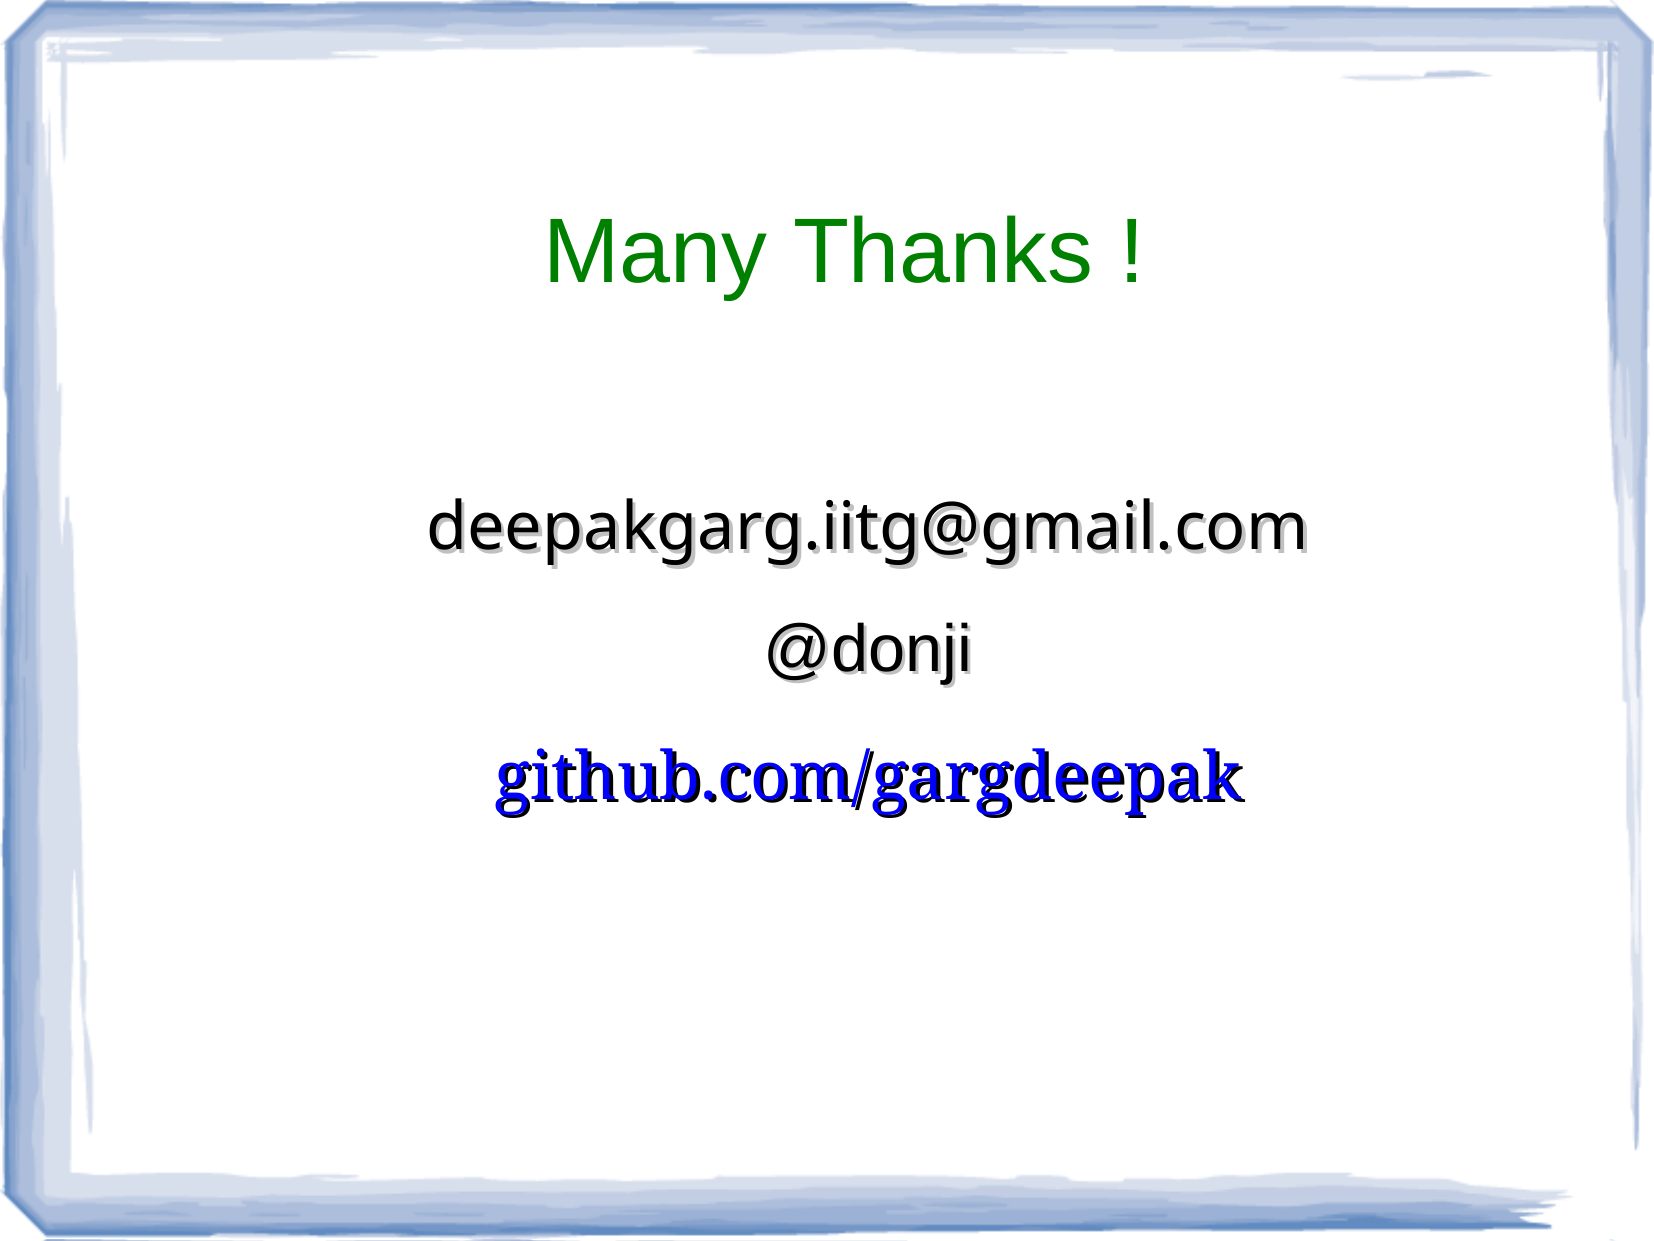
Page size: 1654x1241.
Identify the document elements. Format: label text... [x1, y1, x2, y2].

title Many Thanks ! [236, 147, 1453, 355]
picture [0, 0, 1654, 1241]
text_box deepakgarg.iitg@gmail.com @donji github.com/gargdeepak [224, 471, 1371, 945]
